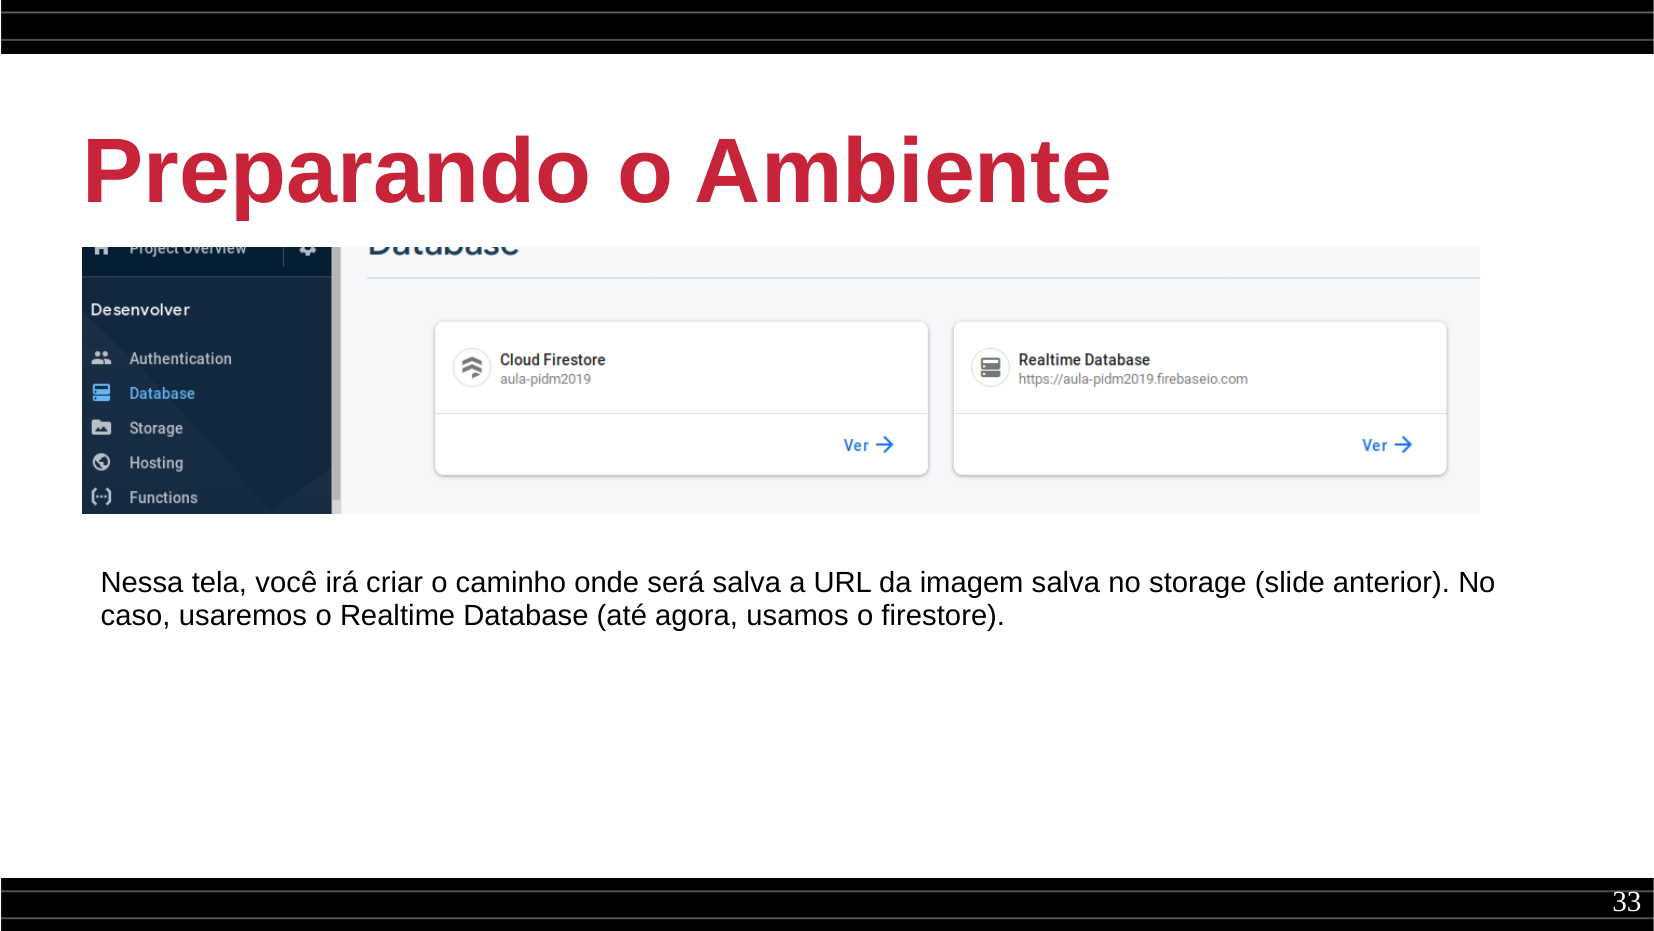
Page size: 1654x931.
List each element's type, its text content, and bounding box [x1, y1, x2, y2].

picture [1, 878, 1654, 931]
picture [1, 0, 1654, 54]
title Preparando o Ambiente [82, 92, 1571, 249]
text_box Nessa tela, você irá criar o caminho onde será salva a URL da imagem salva no storage (slide anterior). No caso, usaremos o Realtime Database (até agora, usamos o firestore). [85, 558, 1539, 705]
picture [82, 247, 1480, 514]
